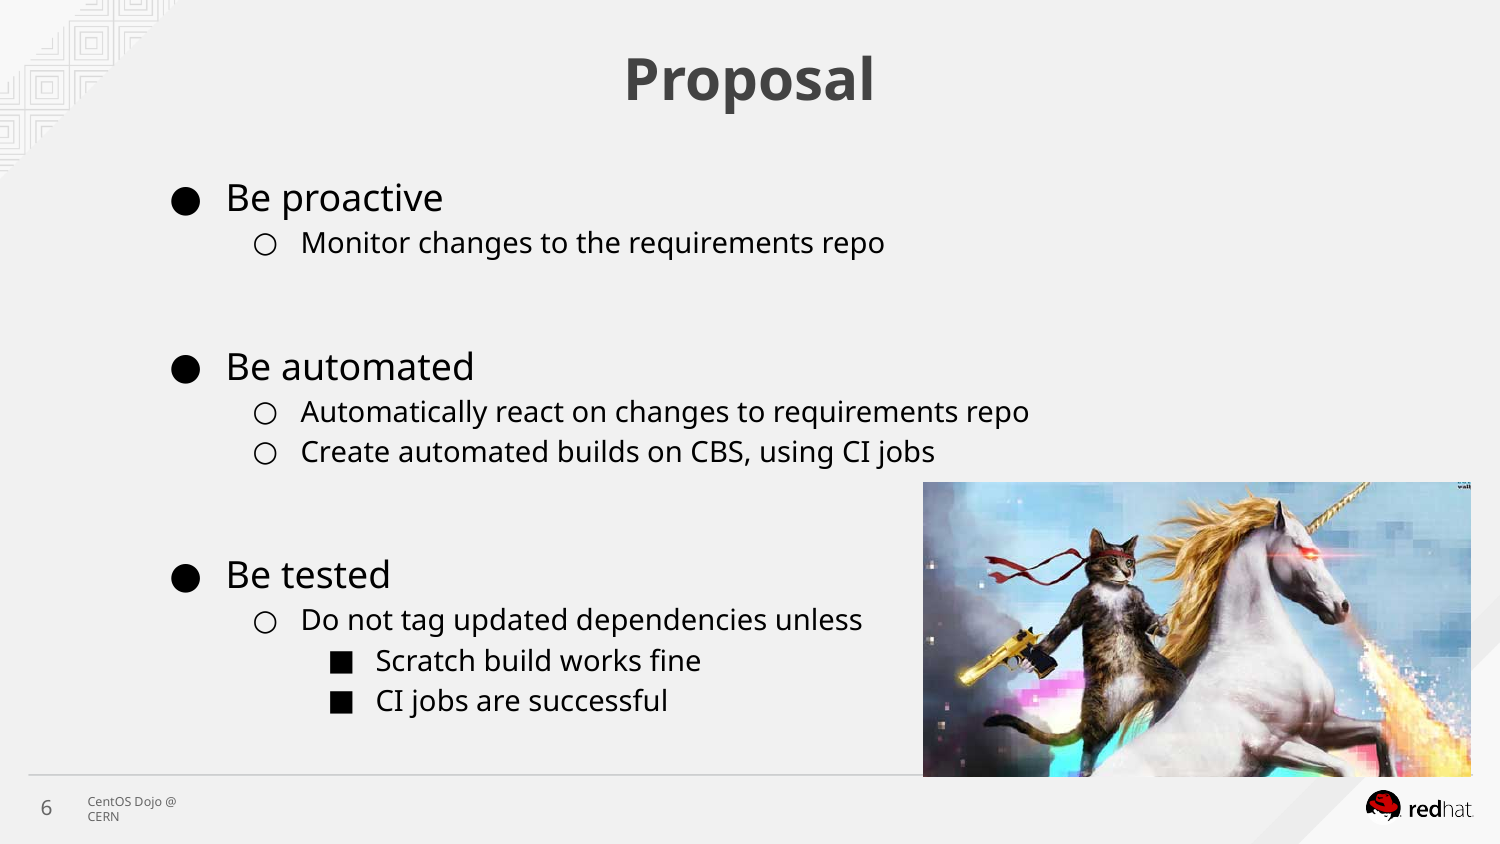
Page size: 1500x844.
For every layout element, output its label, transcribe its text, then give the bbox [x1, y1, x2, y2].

list Be proactive Monitor changes to the requirements repo Be automated Automatically react on changes to requirements repo Create automated builds on CBS, using CI jobs Be tested Do not tag updated dependencies unless Scratch build works fine CI jobs are successful [135, 152, 1365, 726]
picture [0, 0, 1500, 844]
title Proposal [135, 0, 1365, 128]
slide_number 1 [16, 776, 77, 842]
